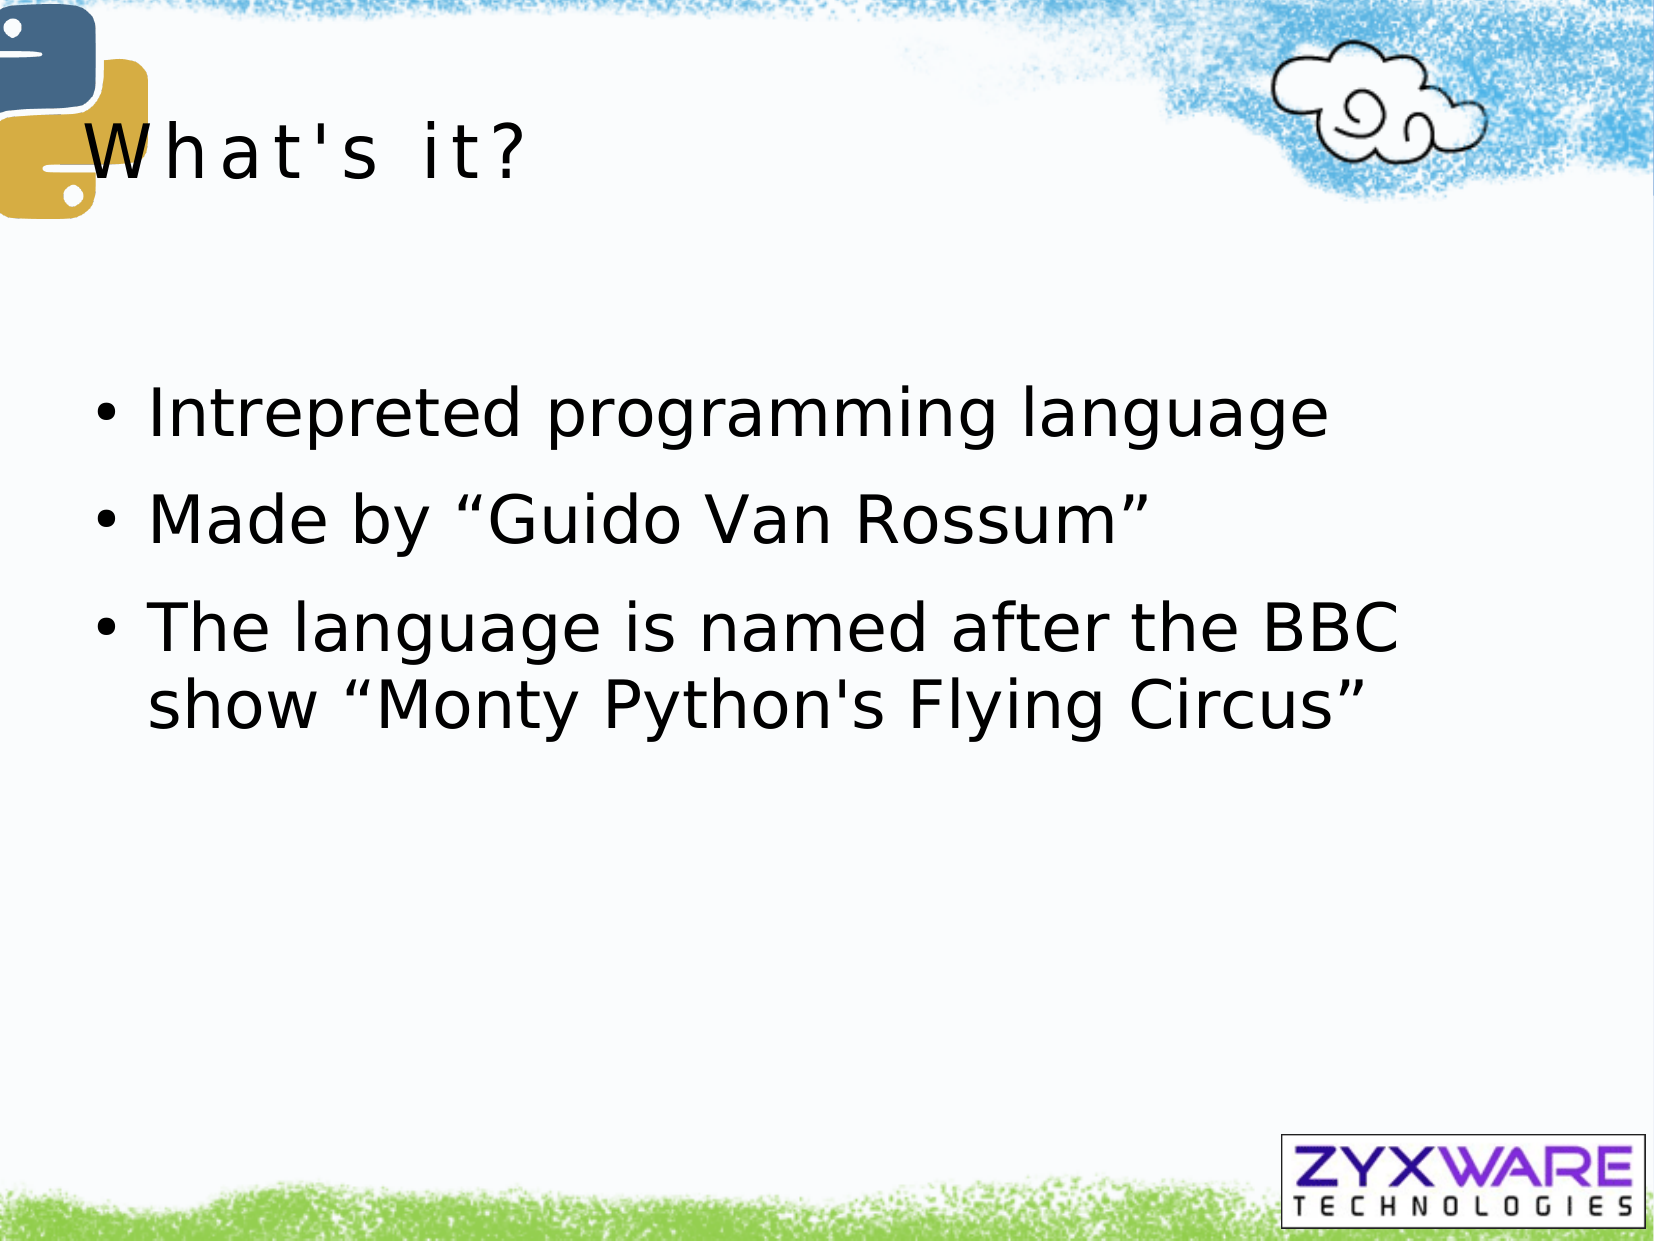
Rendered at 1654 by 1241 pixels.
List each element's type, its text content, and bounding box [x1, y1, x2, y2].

title What's it? [82, 49, 1571, 257]
picture [0, 0, 1654, 1241]
list Intrepreted programming language Made by “Guido Van Rossum” The language is named after the BBC show “Monty Python's Flying Circus” [76, 374, 1565, 839]
